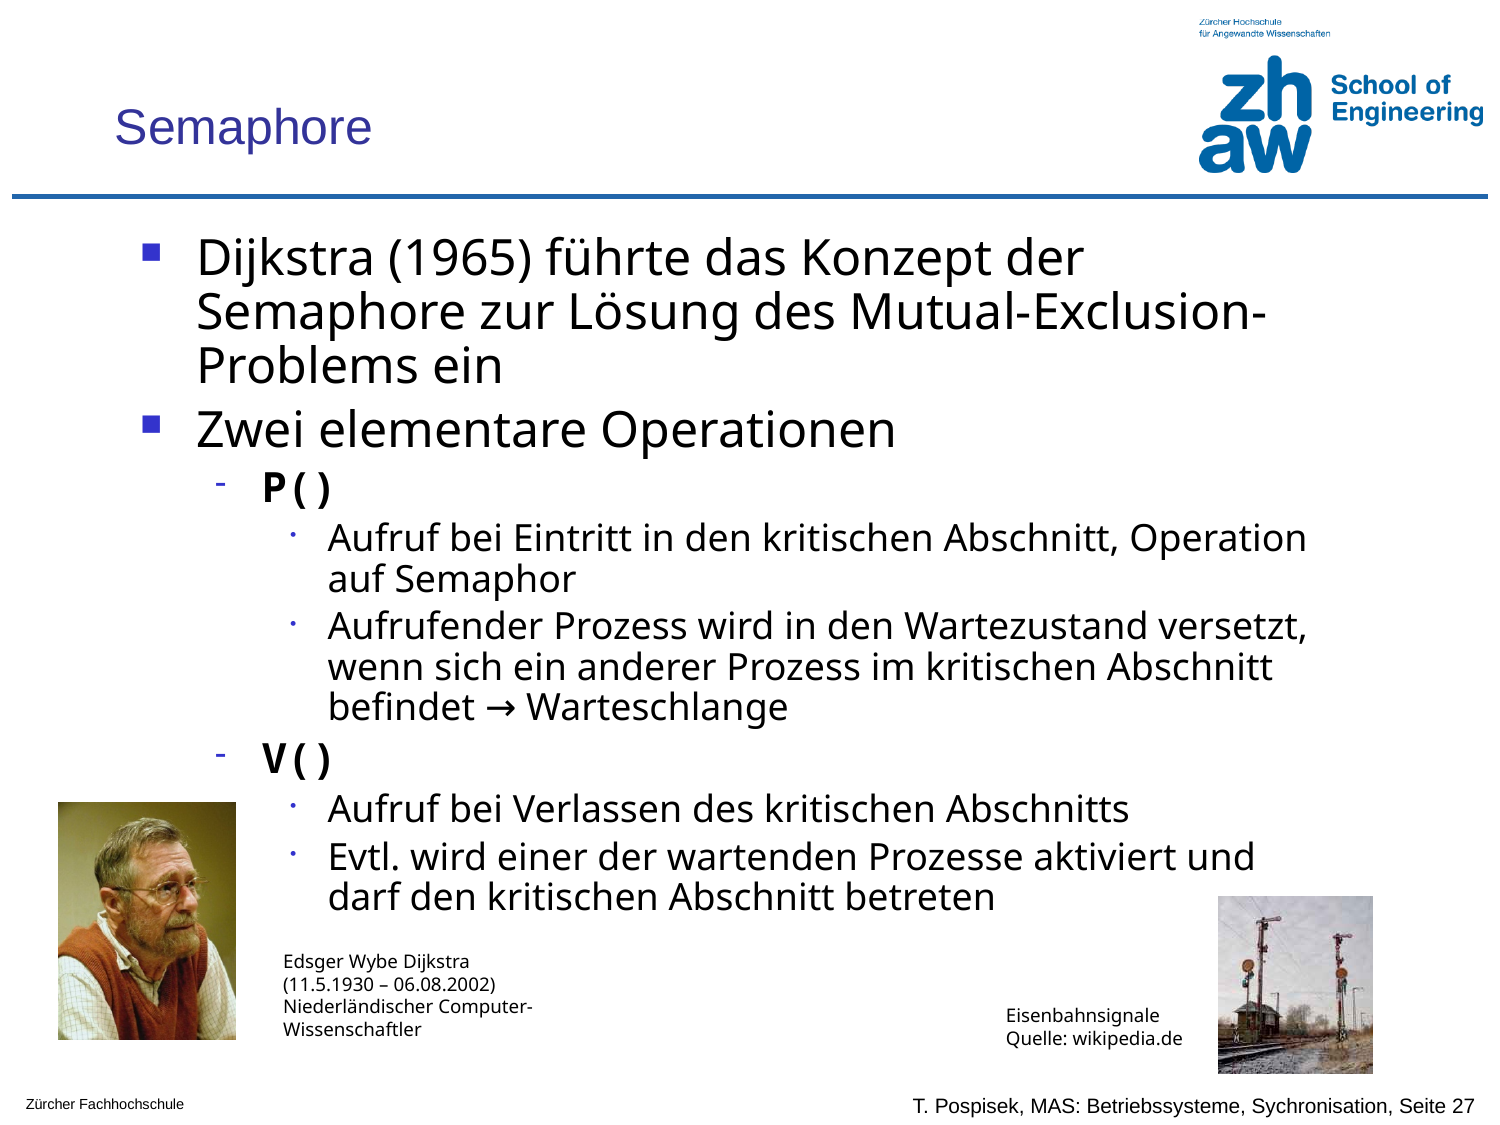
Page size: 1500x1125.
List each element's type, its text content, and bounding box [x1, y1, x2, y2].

text_box Eisenbahnsignale Quelle: wikipedia.de [991, 996, 1198, 1057]
text_box Edsger Wybe Dijkstra (11.5.1930 – 06.08.2002) Niederländischer Computer-Wissenschaftler [268, 942, 552, 1048]
picture [58, 802, 236, 1040]
picture [1199, 19, 1483, 173]
picture [1218, 896, 1373, 1074]
list Dijkstra (1965) führte das Konzept der Semaphore zur Lösung des Mutual-Exclusion-Problems ein Zwei elementare Operationen P() Aufruf bei Eintritt in den kritischen Abschnitt, Operation auf Semaphor Aufrufender Prozess wird in den Wartezustand versetzt, wenn sich ein anderer Prozess im kritischen Abschnitt befindet → Warteschlange V() Aufruf bei Verlassen des kritischen Abschnitts Evtl. wird einer der wartenden Prozesse aktiviert und darf den kritischen Abschnitt betreten [125, 224, 1350, 925]
title Semaphore [99, 50, 1379, 163]
